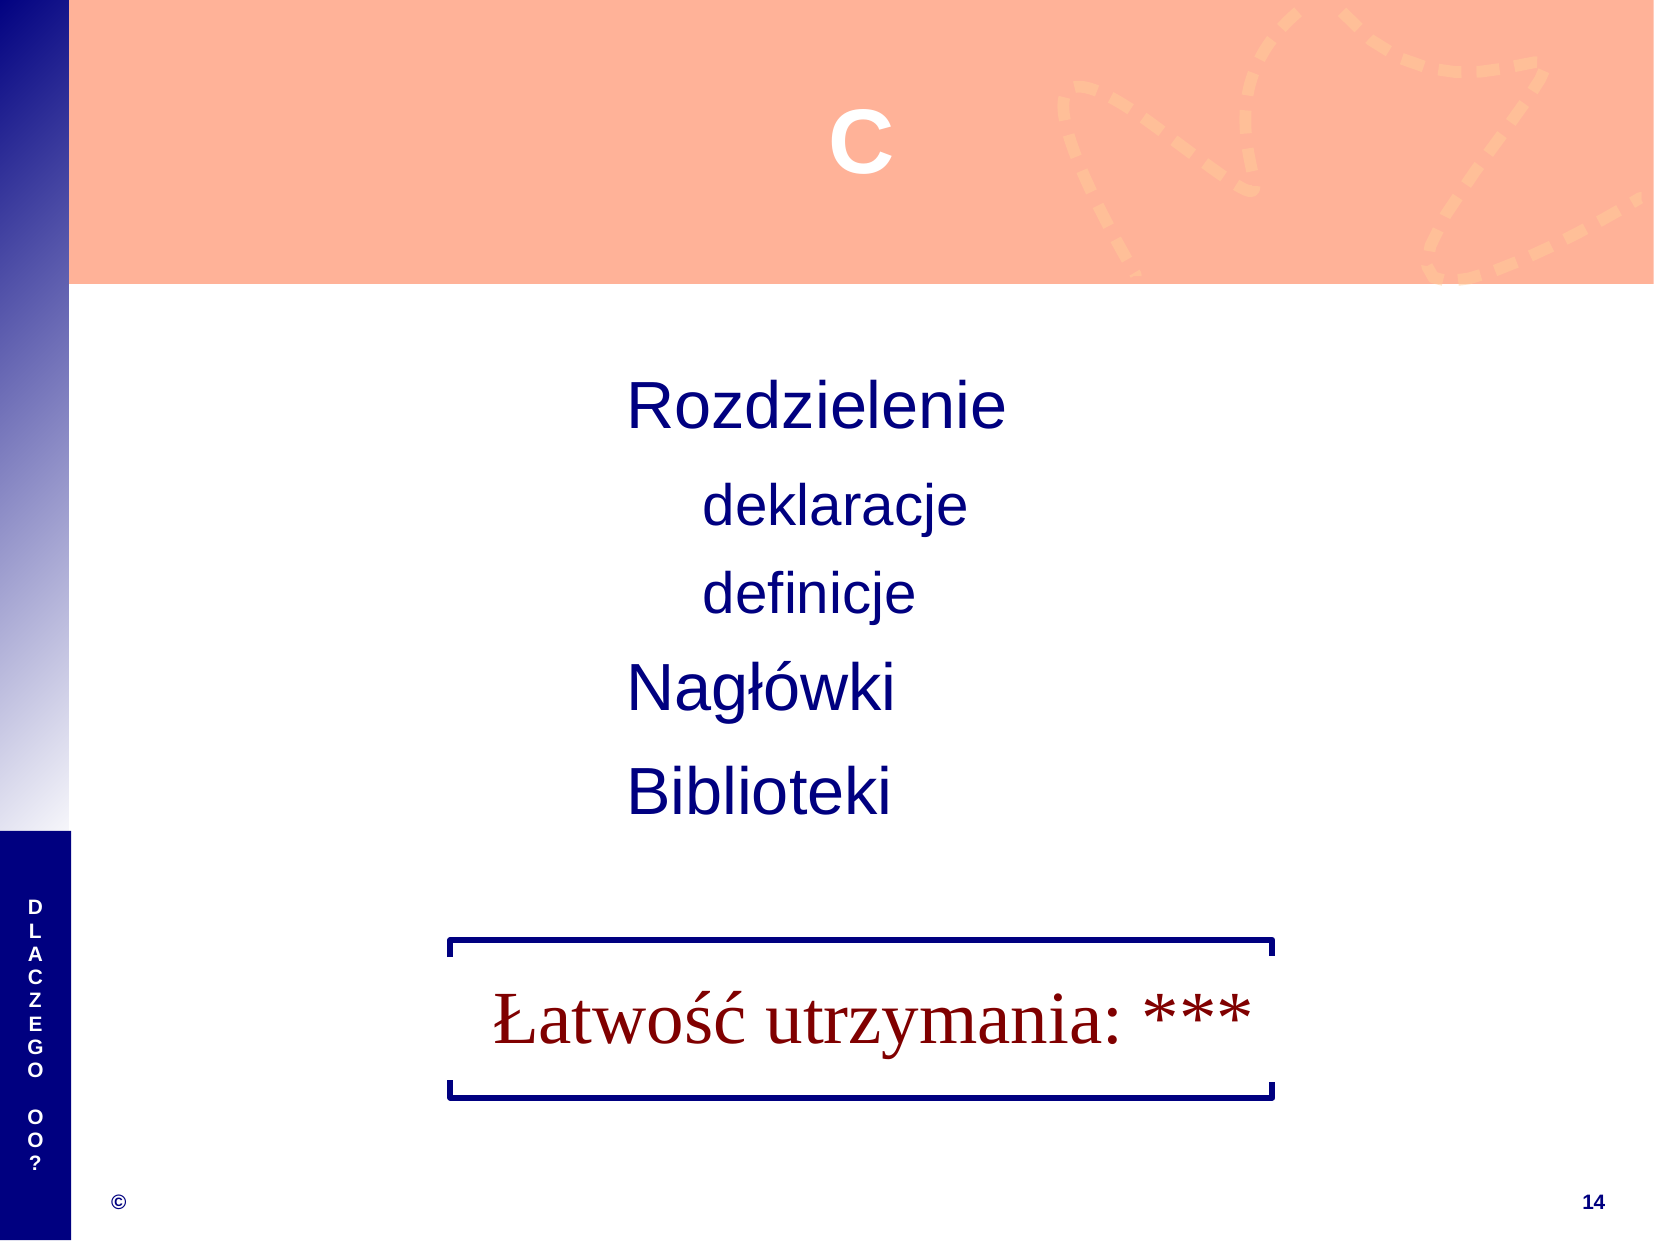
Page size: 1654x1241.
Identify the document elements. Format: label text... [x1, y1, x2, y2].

list Rozdzielenie deklaracje definicje Nagłówki Biblioteki [635, 368, 1088, 852]
text_box D L A C Z E G O O O ? [0, 830, 71, 1241]
title C [106, 37, 1617, 246]
text_box Łatwość utrzymania: *** [465, 928, 1258, 1108]
